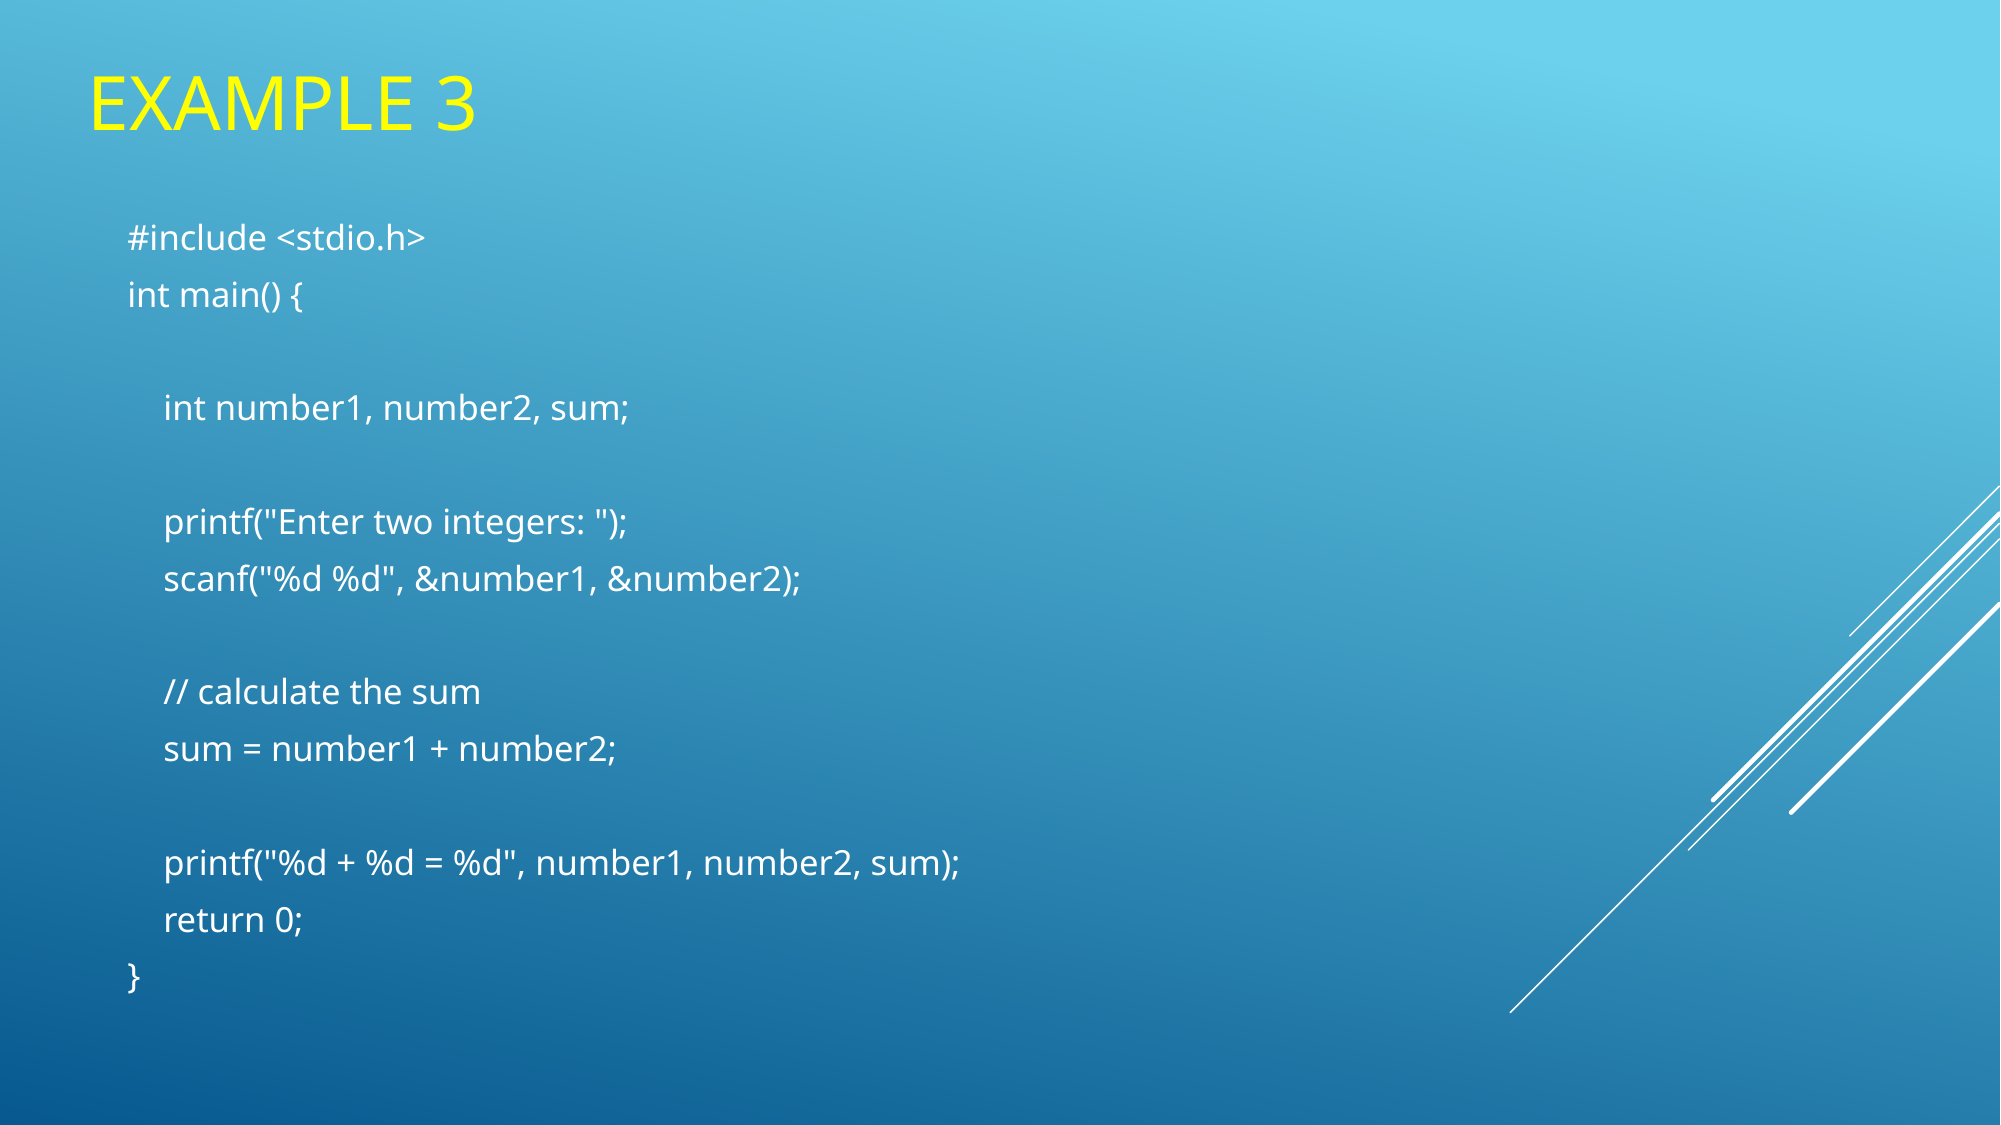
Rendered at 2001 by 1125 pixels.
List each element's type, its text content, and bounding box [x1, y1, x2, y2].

title Example 3 [72, 16, 1853, 185]
list #include <stdio.h> int main() { int number1, number2, sum; printf("Enter two integers: "); scanf("%d %d", &number1, &number2); // calculate the sum sum = number1 + number2; printf("%d + %d = %d", number1, number2, sum); return 0; } [112, 208, 1664, 1009]
